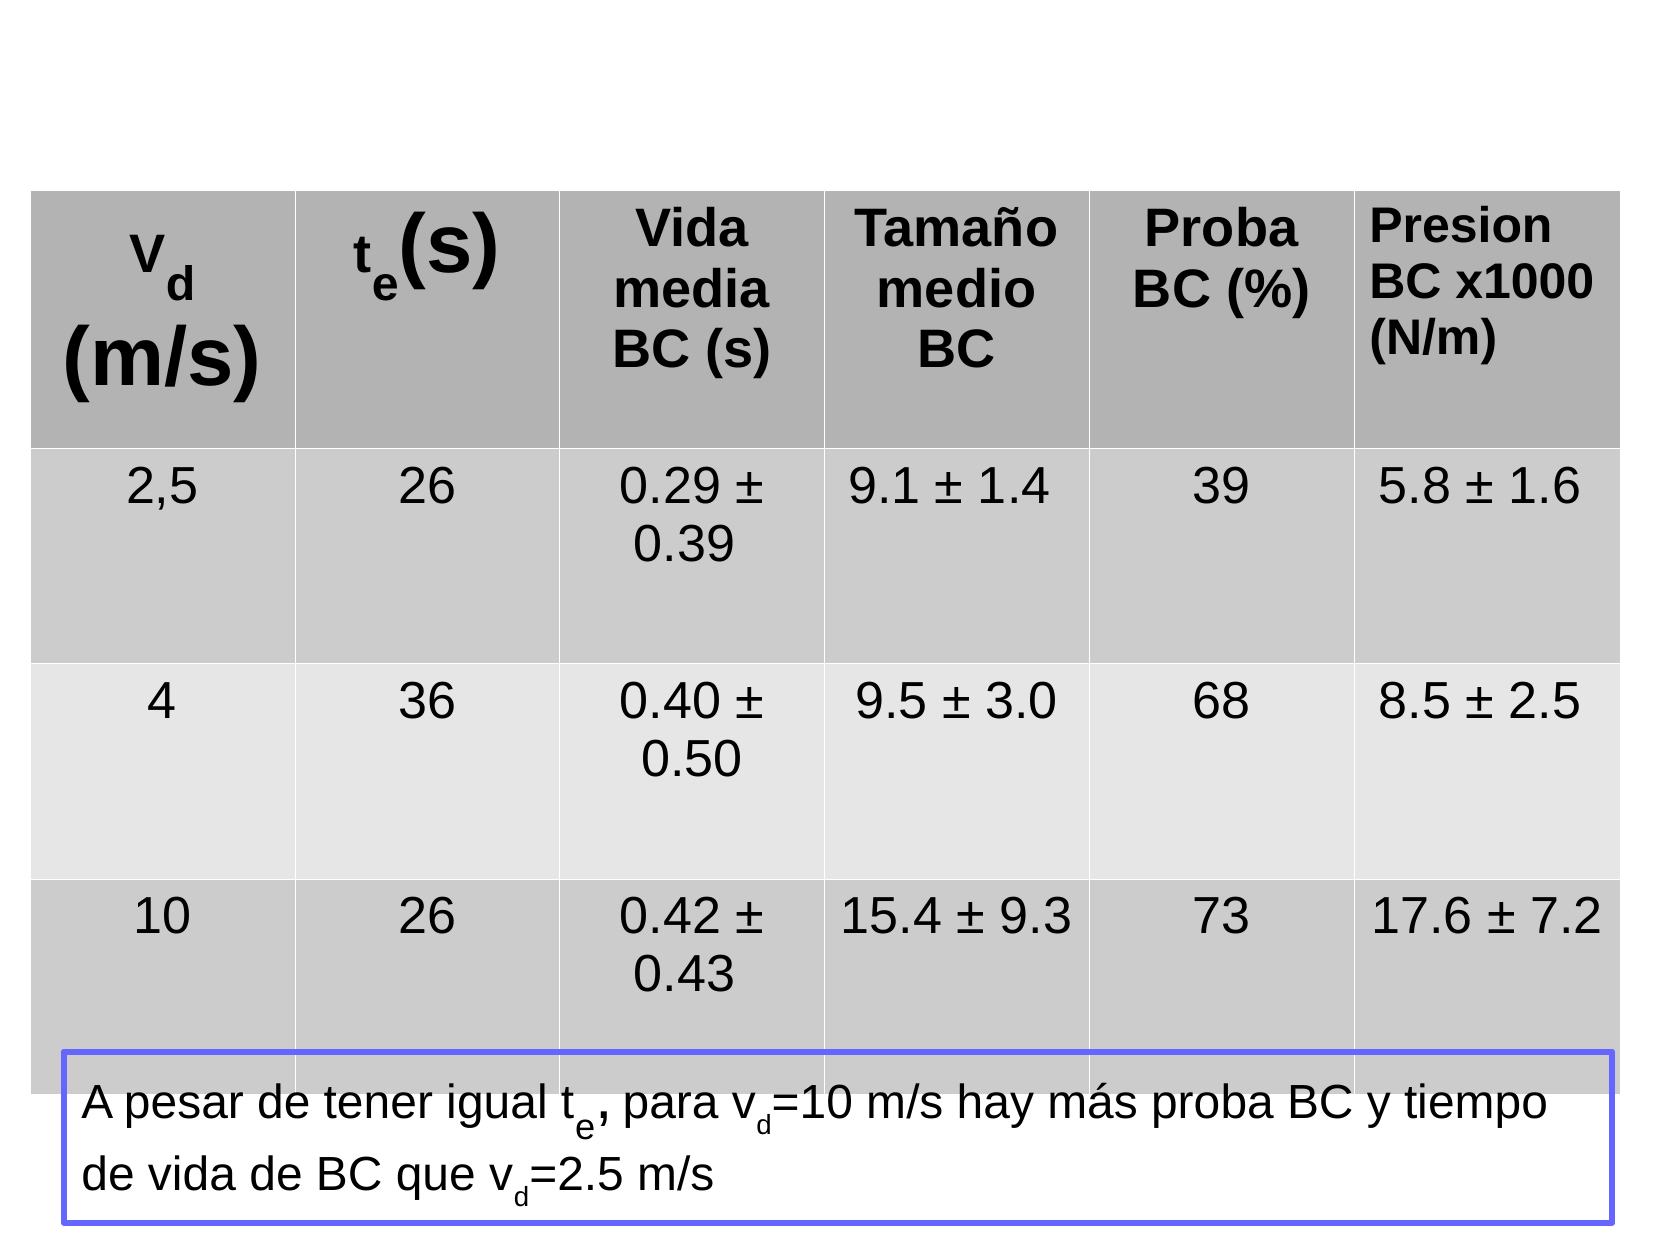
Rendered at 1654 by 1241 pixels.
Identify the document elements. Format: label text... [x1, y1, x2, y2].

table_header Presion BC x1000 (N/m) [1355, 191, 1620, 448]
table_header Vd (m/s) [31, 191, 295, 448]
table_cell 15.4 ± 9.3 [825, 880, 1089, 1049]
text_box A pesar de tener igual te, para vd=10 m/s hay más proba BC y tiempo de vida de BC que vd=2.5 m/s [63, 1051, 1613, 1223]
table_cell 0.40 ± 0.50 [560, 664, 824, 879]
table_cell 8.5 ± 2.5 [1355, 664, 1620, 879]
table_cell 0.29 ± 0.39 [560, 449, 824, 663]
table_cell 5.8 ± 1.6 [1355, 449, 1620, 663]
table_cell 17.6 ± 7.2 [1355, 880, 1620, 1094]
table_cell 73 [1090, 880, 1354, 1049]
table_cell 10 [31, 880, 295, 1094]
table_header Tamaño medio BC [825, 191, 1089, 448]
table_header te(s) [296, 191, 559, 448]
table_cell 26 [296, 449, 559, 663]
table_cell 36 [296, 664, 559, 879]
table_cell 39 [1090, 449, 1354, 663]
table_cell 2,5 [31, 449, 295, 663]
table_cell 4 [31, 664, 295, 879]
table_cell 0.42 ± 0.43 [560, 880, 824, 1049]
table_header Vida media BC (s) [560, 191, 824, 448]
table_cell 68 [1090, 664, 1354, 879]
table_cell 26 [296, 880, 559, 1049]
table_cell 9.1 ± 1.4 [825, 449, 1089, 663]
table_cell 9.5 ± 3.0 [825, 664, 1089, 879]
table_header Proba BC (%) [1090, 191, 1354, 448]
